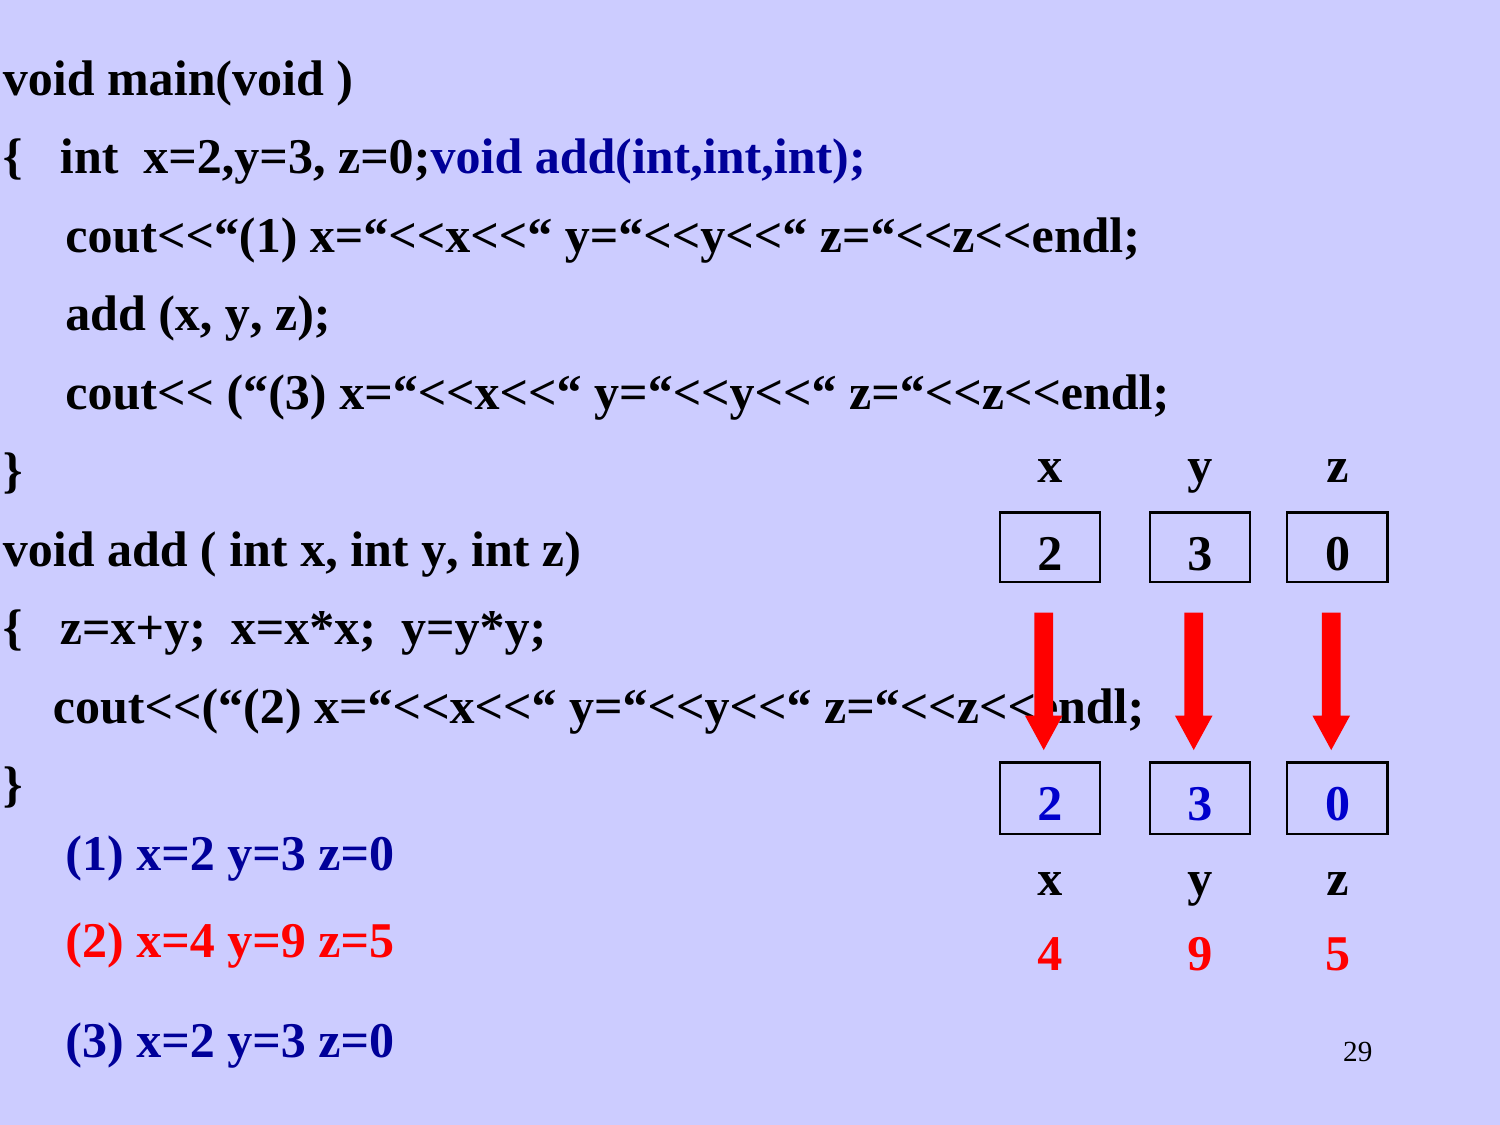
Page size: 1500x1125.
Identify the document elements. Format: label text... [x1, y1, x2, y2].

text_box 9 [1149, 912, 1251, 983]
text_box x [1012, 425, 1088, 495]
text_box (1) x=2 y=3 z=0 [62, 812, 801, 883]
text_box 0 [1287, 512, 1388, 583]
text_box [1174, 612, 1213, 751]
text_box x [1012, 837, 1088, 908]
text_box [1312, 612, 1351, 751]
text_box [1024, 612, 1063, 751]
text_box z [1299, 425, 1376, 495]
text_box 3 [1149, 512, 1251, 583]
text_box 2 [999, 512, 1101, 583]
text_box 3 [1149, 762, 1250, 833]
text_box 2 [999, 762, 1100, 833]
text_box void main(void ) { int x=2,y=3, z=0;void add(int,int,int); cout<<“(1) x=“<<x<<“ y=“<<y<<“ z=“<<z<<endl; add (x, y, z); cout<< (“(3) x=“<<x<<“ y=“<<y<<“ z=“<<z<<endl; } void add ( int x, int y, int z) { z=x+y; x=x*x; y=y*y; cout<<(“(2) x=“<<x<<“ y=“<<y<<“ z=“<<z<<endl; } [0, 37, 1313, 814]
text_box 4 [999, 912, 1101, 983]
text_box z [1299, 837, 1376, 908]
text_box y [1162, 837, 1238, 908]
text_box (2) x=4 y=9 z=5 [62, 900, 801, 970]
text_box (3) x=2 y=3 z=0 [62, 999, 801, 1070]
text_box y [1162, 425, 1238, 495]
text_box <编号> [1074, 1025, 1388, 1101]
text_box 5 [1287, 912, 1388, 983]
text_box 0 [1287, 762, 1388, 833]
